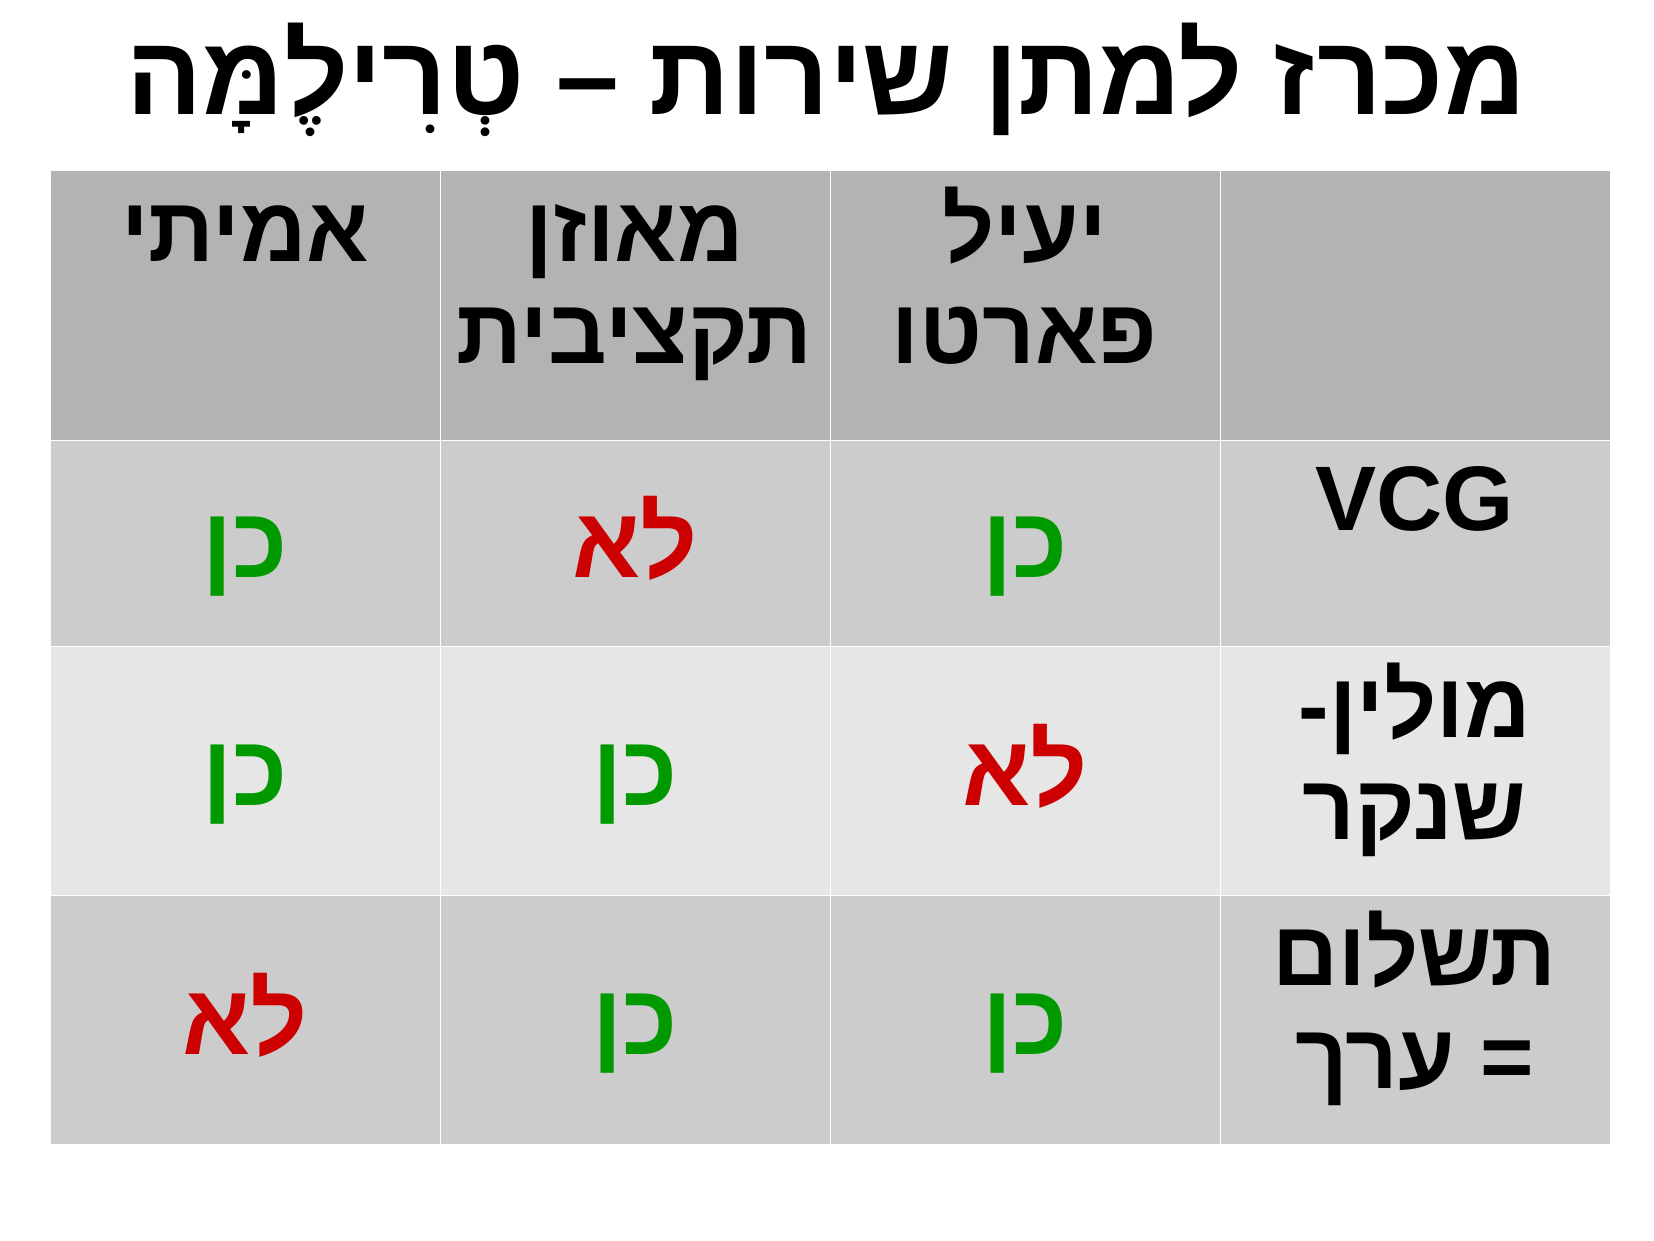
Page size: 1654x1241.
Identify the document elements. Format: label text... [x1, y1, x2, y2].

table_cell כן [831, 896, 1220, 1144]
table_cell כן [831, 441, 1220, 646]
table_cell תשלום = ערך [1221, 896, 1610, 1144]
table_header מאוזן תקציבית [441, 171, 830, 440]
title מכרז למתן שירות – טְרִילֶמָּה [0, 0, 1654, 151]
table_cell לא [441, 441, 830, 646]
table_cell VCG [1221, 441, 1610, 646]
table_cell כן [441, 647, 830, 895]
table_header יעיל פארטו [831, 171, 1220, 440]
table_cell מולין- שנקר [1221, 647, 1610, 895]
table_cell כן [441, 896, 830, 1144]
table_cell כן [51, 441, 440, 646]
table_header אמיתי [51, 171, 440, 440]
table_header [1221, 171, 1610, 440]
table_cell כן [51, 647, 440, 895]
table_cell לא [831, 647, 1220, 895]
table_cell לא [51, 896, 440, 1144]
